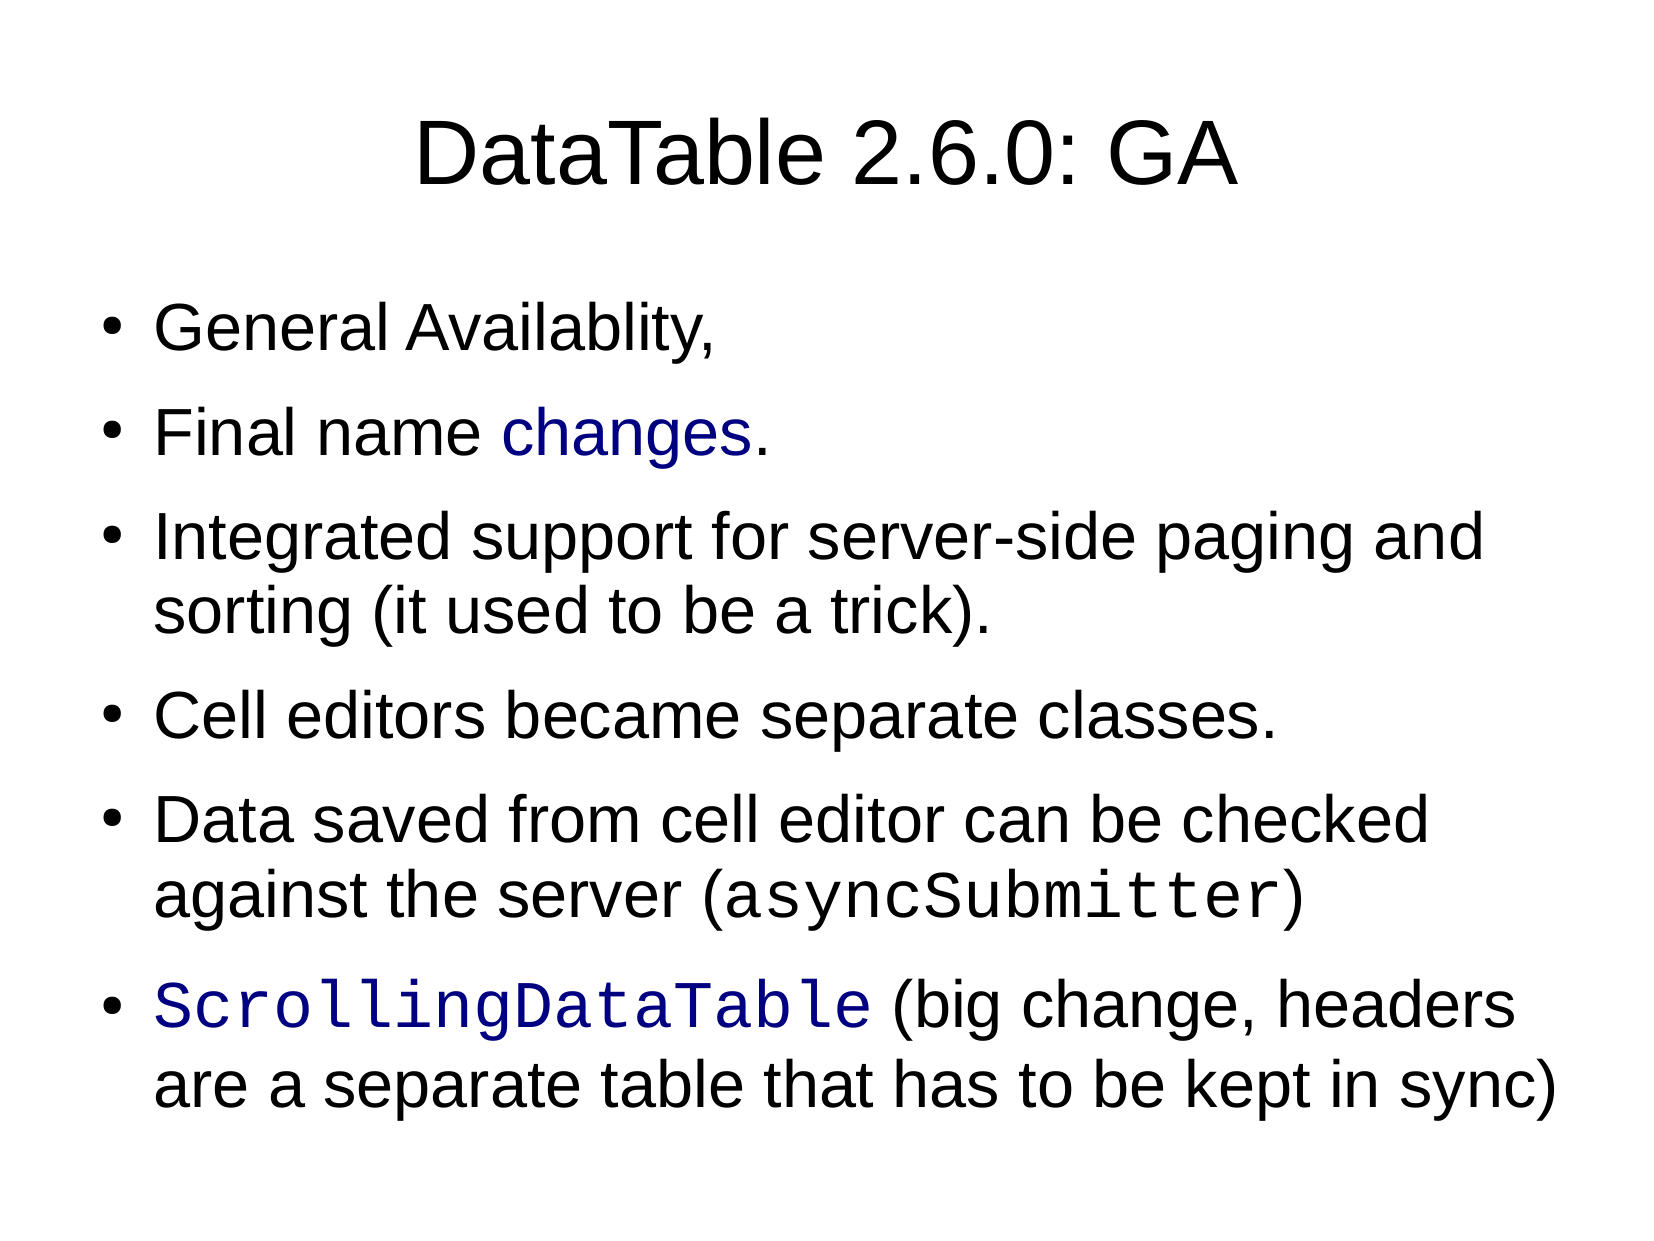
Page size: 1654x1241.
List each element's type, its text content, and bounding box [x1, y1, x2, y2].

title DataTable 2.6.0: GA [82, 56, 1571, 250]
list General Availablity, Final name changes. Integrated support for server-side paging and sorting (it used to be a trick). Cell editors became separate classes. Data saved from cell editor can be checked against the server (asyncSubmitter) ScrollingDataTable (big change, headers are a separate table that has to be kept in sync) [82, 290, 1571, 1227]
